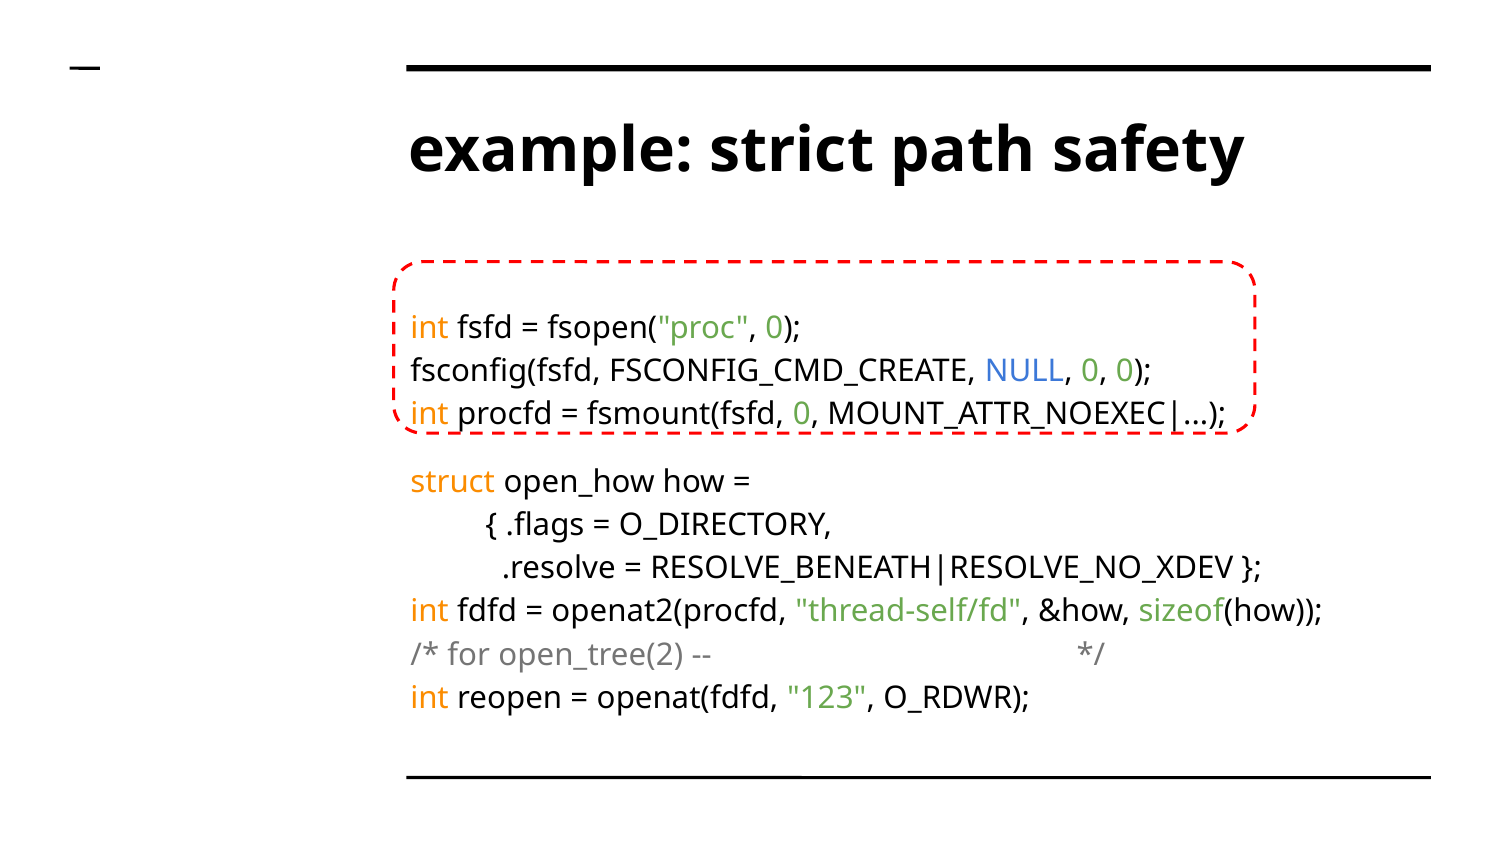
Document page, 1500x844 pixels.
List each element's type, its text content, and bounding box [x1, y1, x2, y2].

title example: strict path safety [393, 94, 1431, 199]
list int fsfd = fsopen("proc", 0); fsconfig(fsfd, FSCONFIG_CMD_CREATE, NULL, 0, 0); int procfd = fsmount(fsfd, 0, MOUNT_ATTR_NOEXEC|...); struct open_how how = { .flags = O_DIRECTORY, .resolve = RESOLVE_BENEATH|RESOLVE_NO_XDEV }; int fdfd = openat2(procfd, "thread-self/fd", &how, sizeof(how)); /* for open_tree(2) -- validate no overmounts */ int reopen = openat(fdfd, "123", O_RDWR); [395, 261, 1433, 755]
